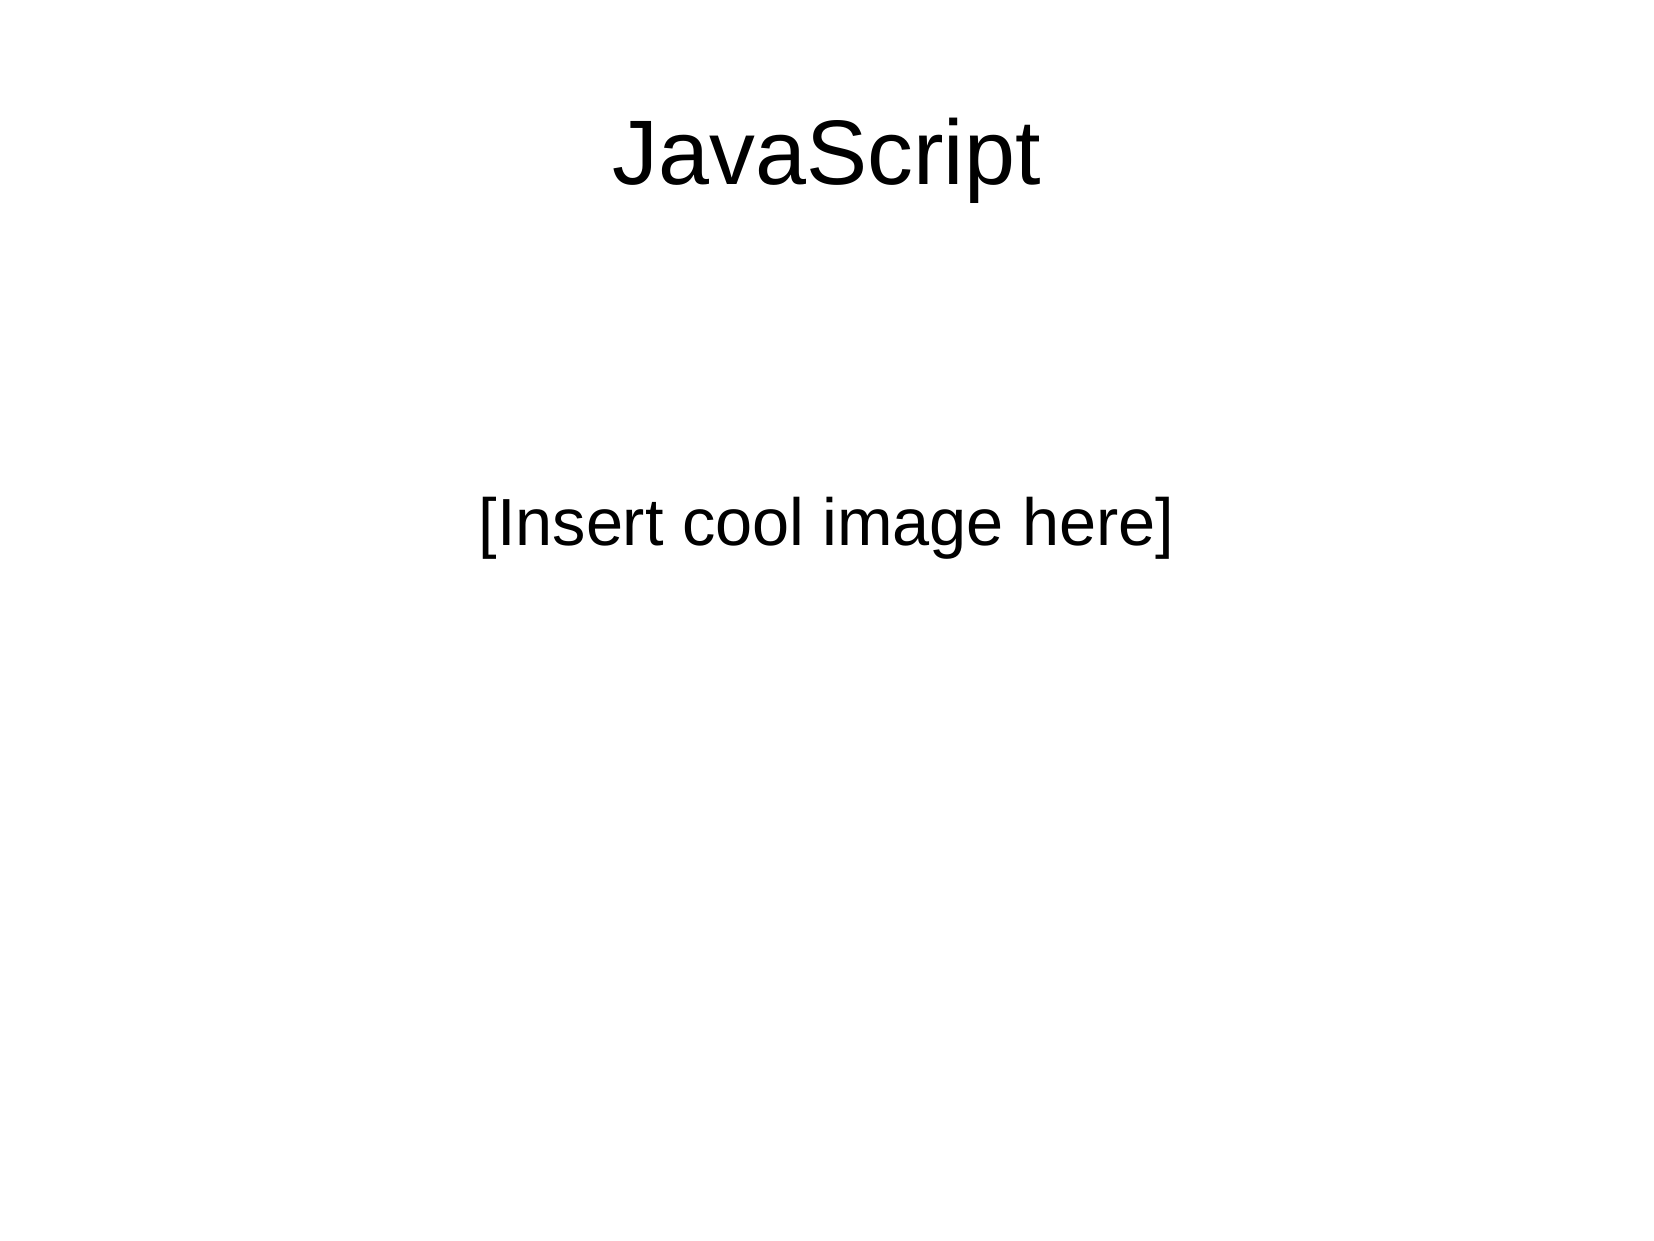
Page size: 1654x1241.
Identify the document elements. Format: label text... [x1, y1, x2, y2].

subtitle [Insert cool image here] [82, 290, 1571, 1109]
title JavaScript [82, 49, 1571, 257]
